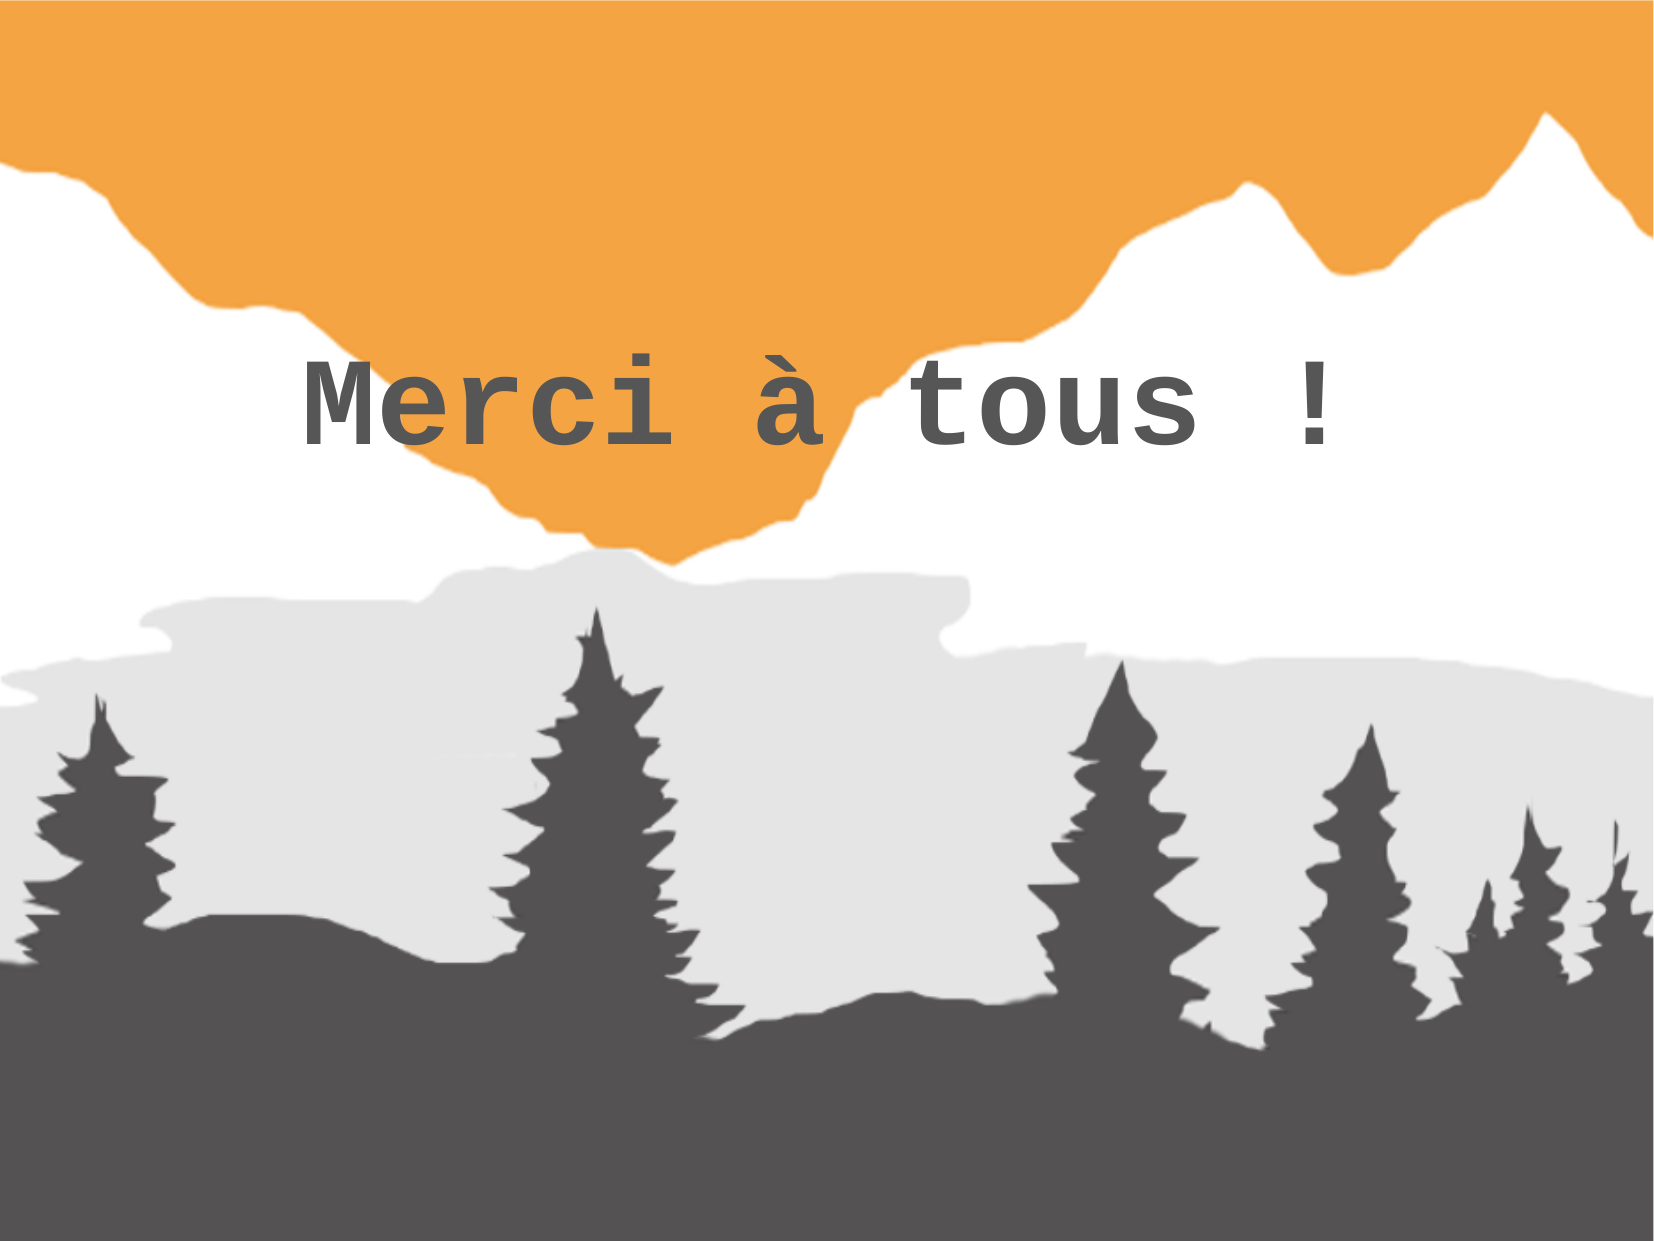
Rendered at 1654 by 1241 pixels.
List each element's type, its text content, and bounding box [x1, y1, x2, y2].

text_box Merci à tous ! [64, 333, 1589, 479]
picture [0, 0, 1654, 1241]
